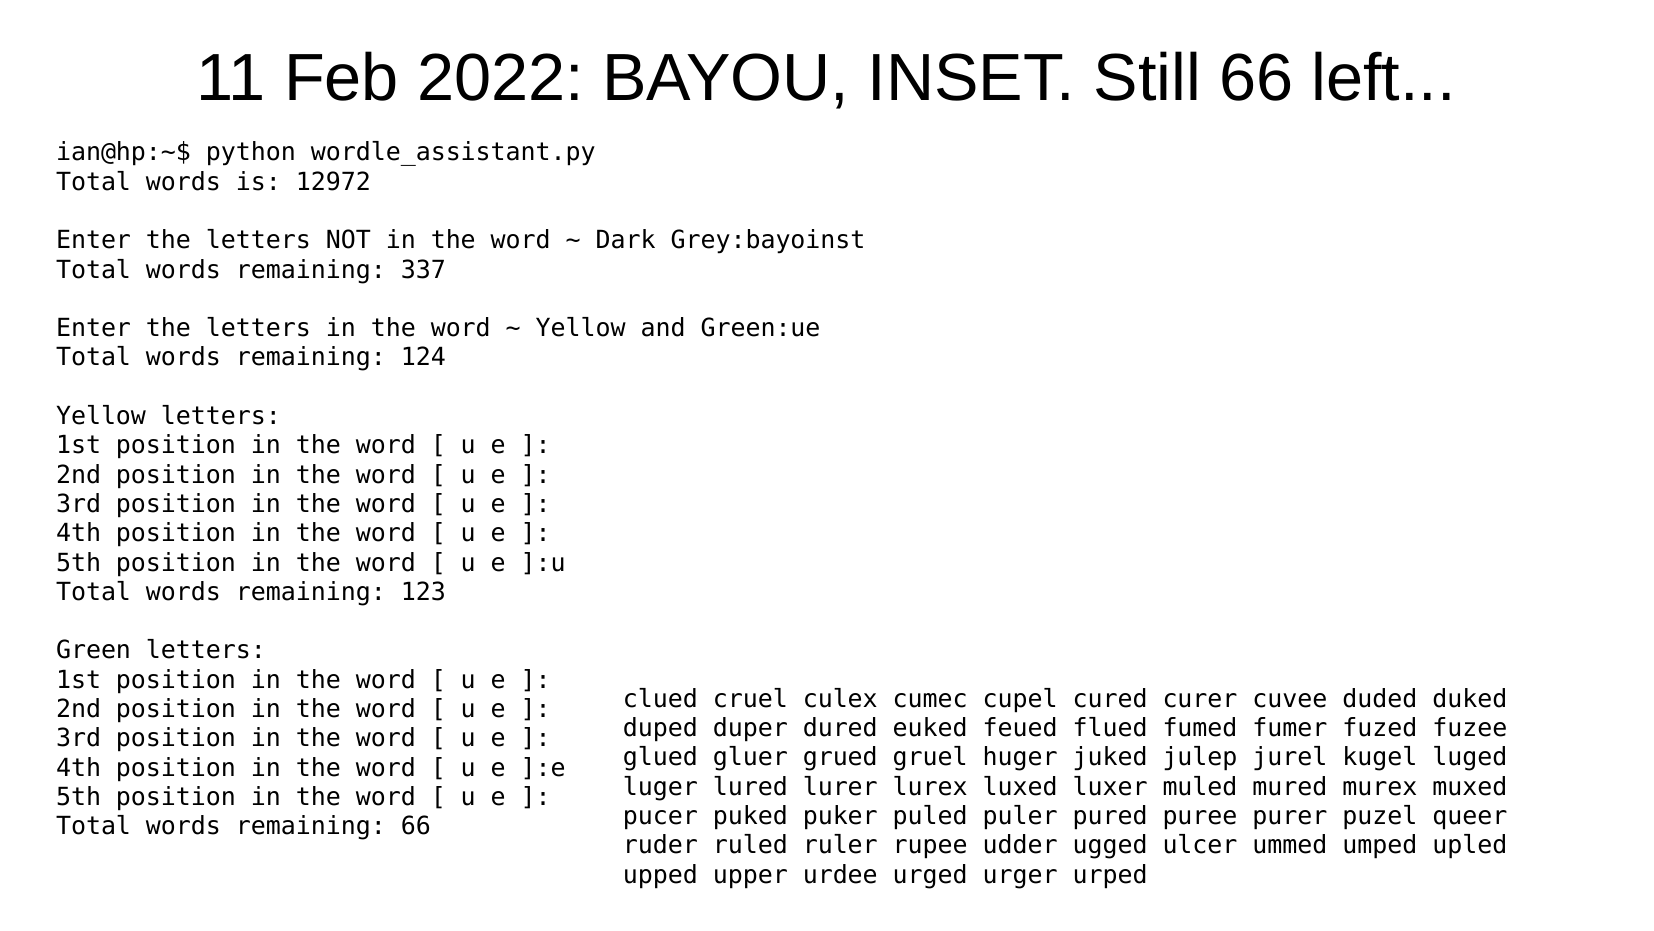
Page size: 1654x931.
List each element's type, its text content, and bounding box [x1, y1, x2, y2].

title 11 Feb 2022: BAYOU, INSET. Still 66 left... [82, 37, 1571, 119]
text_box ian@hp:~$ python wordle_assistant.py Total words is: 12972 Enter the letters NOT in the word ~ Dark Grey:bayoinst Total words remaining: 337 Enter the letters in the word ~ Yellow and Green:ue Total words remaining: 124 Yellow letters: 1st position in the word [ u e ]: 2nd position in the word [ u e ]: 3rd position in the word [ u e ]: 4th position in the word [ u e ]: 5th position in the word [ u e ]:u Total words remaining: 123 Green letters: 1st position in the word [ u e ]: 2nd position in the word [ u e ]: 3rd position in the word [ u e ]: 4th position in the word [ u e ]:e 5th position in the word [ u e ]: Total words remaining: 66 [41, 130, 1130, 907]
text_box clued cruel culex cumec cupel cured curer cuvee duded duked duped duper dured euked feued flued fumed fumer fuzed fuzee glued gluer grued gruel huger juked julep jurel kugel luged luger lured lurer lurex luxed luxer muled mured murex muxed pucer puked puker puled puler pured puree purer puzel queer ruder ruled ruler rupee udder ugged ulcer ummed umped upled upped upper urdee urged urger urped [608, 676, 1538, 897]
